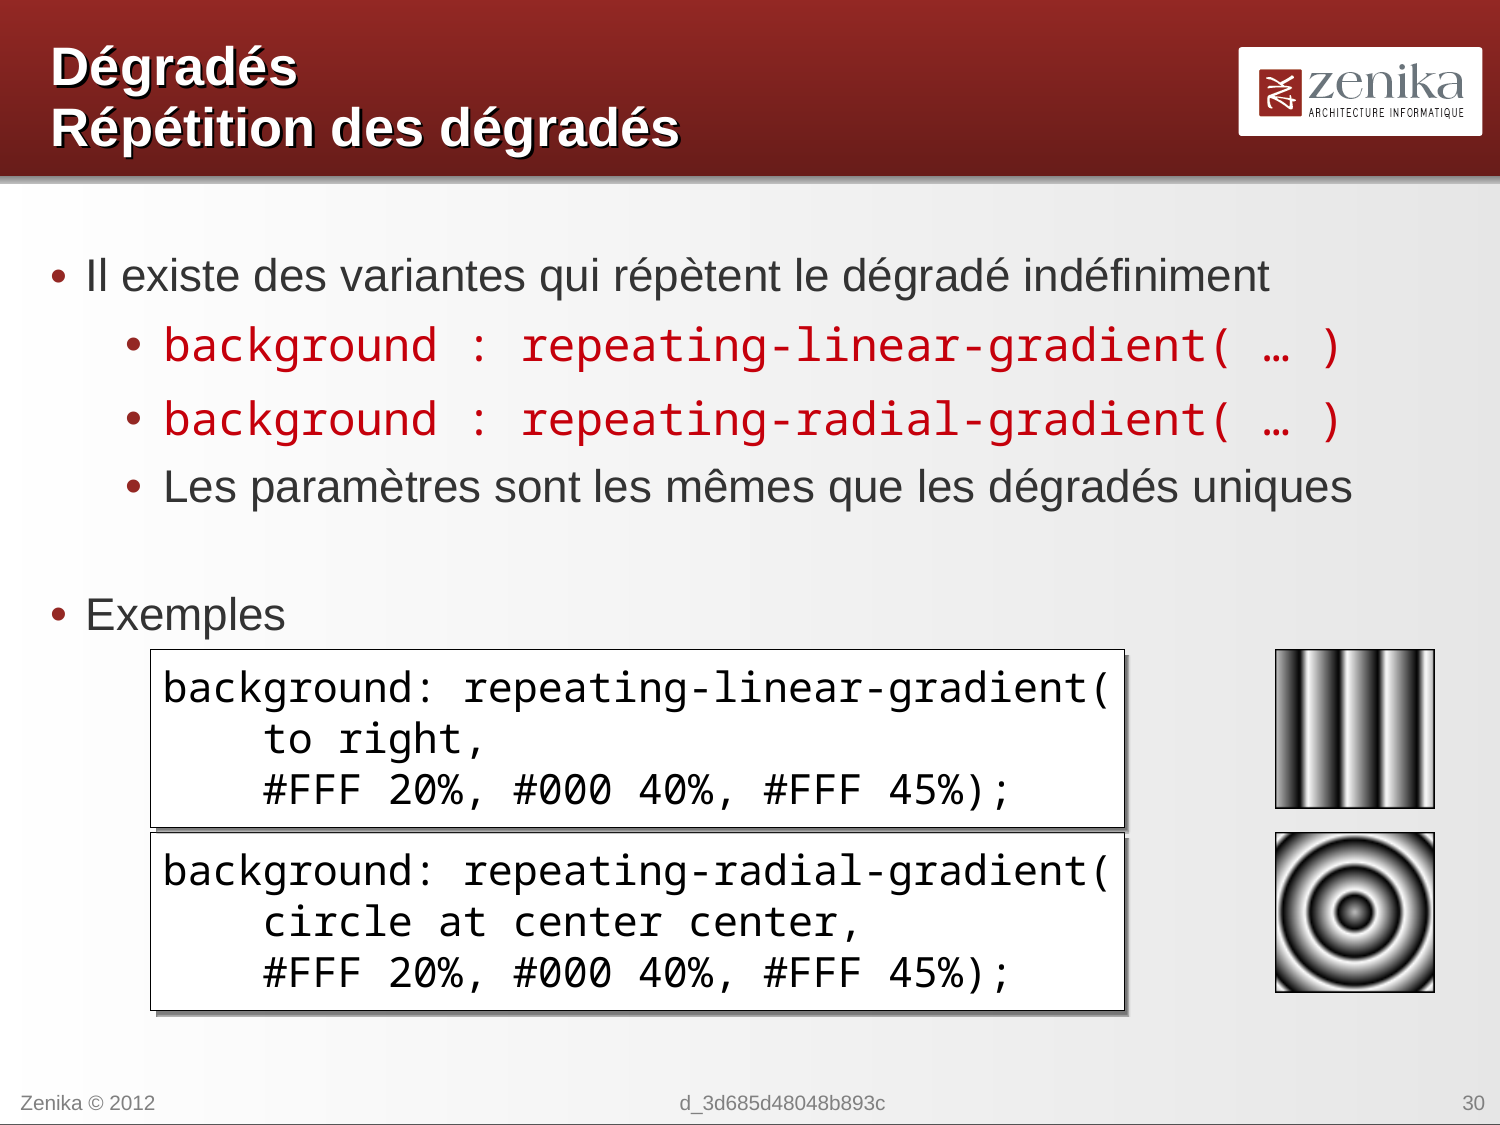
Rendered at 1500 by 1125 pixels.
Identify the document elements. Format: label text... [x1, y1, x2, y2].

list Il existe des variantes qui répètent le dégradé indéfiniment background : repeating-linear-gradient( … ) background : repeating-radial-gradient( … ) Les paramètres sont les mêmes que les dégradés uniques Exemples [50, 249, 1435, 1079]
title Dégradés Répétition des dégradés [50, 15, 1206, 180]
picture [1257, 58, 1464, 125]
picture [1275, 832, 1435, 993]
text_box background: repeating-radial-gradient( circle at center center, #FFF 20%, #000 40%, #FFF 45%); [150, 832, 1125, 1011]
picture [1275, 649, 1435, 809]
text_box background: repeating-linear-gradient( to right, #FFF 20%, #000 40%, #FFF 45%); [150, 649, 1125, 828]
